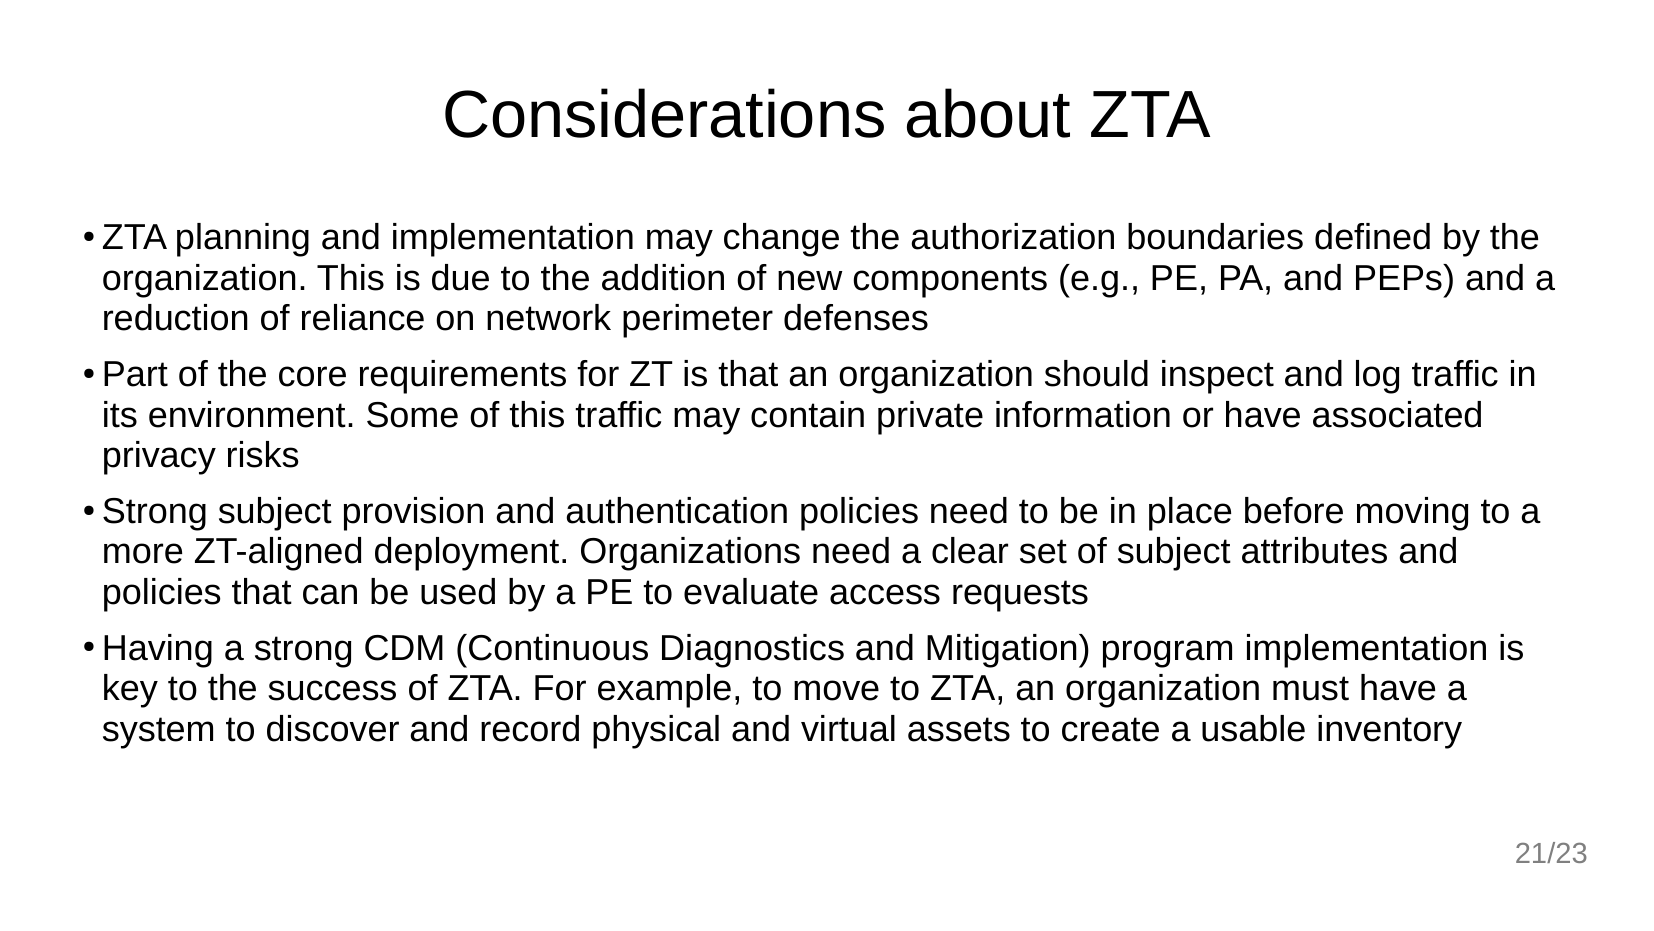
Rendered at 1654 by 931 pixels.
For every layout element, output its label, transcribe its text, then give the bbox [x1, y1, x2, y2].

text_box <number>/23 [1500, 829, 1651, 931]
title Considerations about ZTA [82, 12, 1571, 217]
list ZTA planning and implementation may change the authorization boundaries defined by the organization. This is due to the addition of new components (e.g., PE, PA, and PEPs) and a reduction of reliance on network perimeter defenses Part of the core requirements for ZT is that an organization should inspect and log traffic in its environment. Some of this traffic may contain private information or have associated privacy risks Strong subject provision and authentication policies need to be in place before moving to a more ZT-aligned deployment. Organizations need a clear set of subject attributes and policies that can be used by a PE to evaluate access requests Having a strong CDM (Continuous Diagnostics and Mitigation) program implementation is key to the success of ZTA. For example, to move to ZTA, an organization must have a system to discover and record physical and virtual assets to create a usable inventory [82, 217, 1571, 758]
